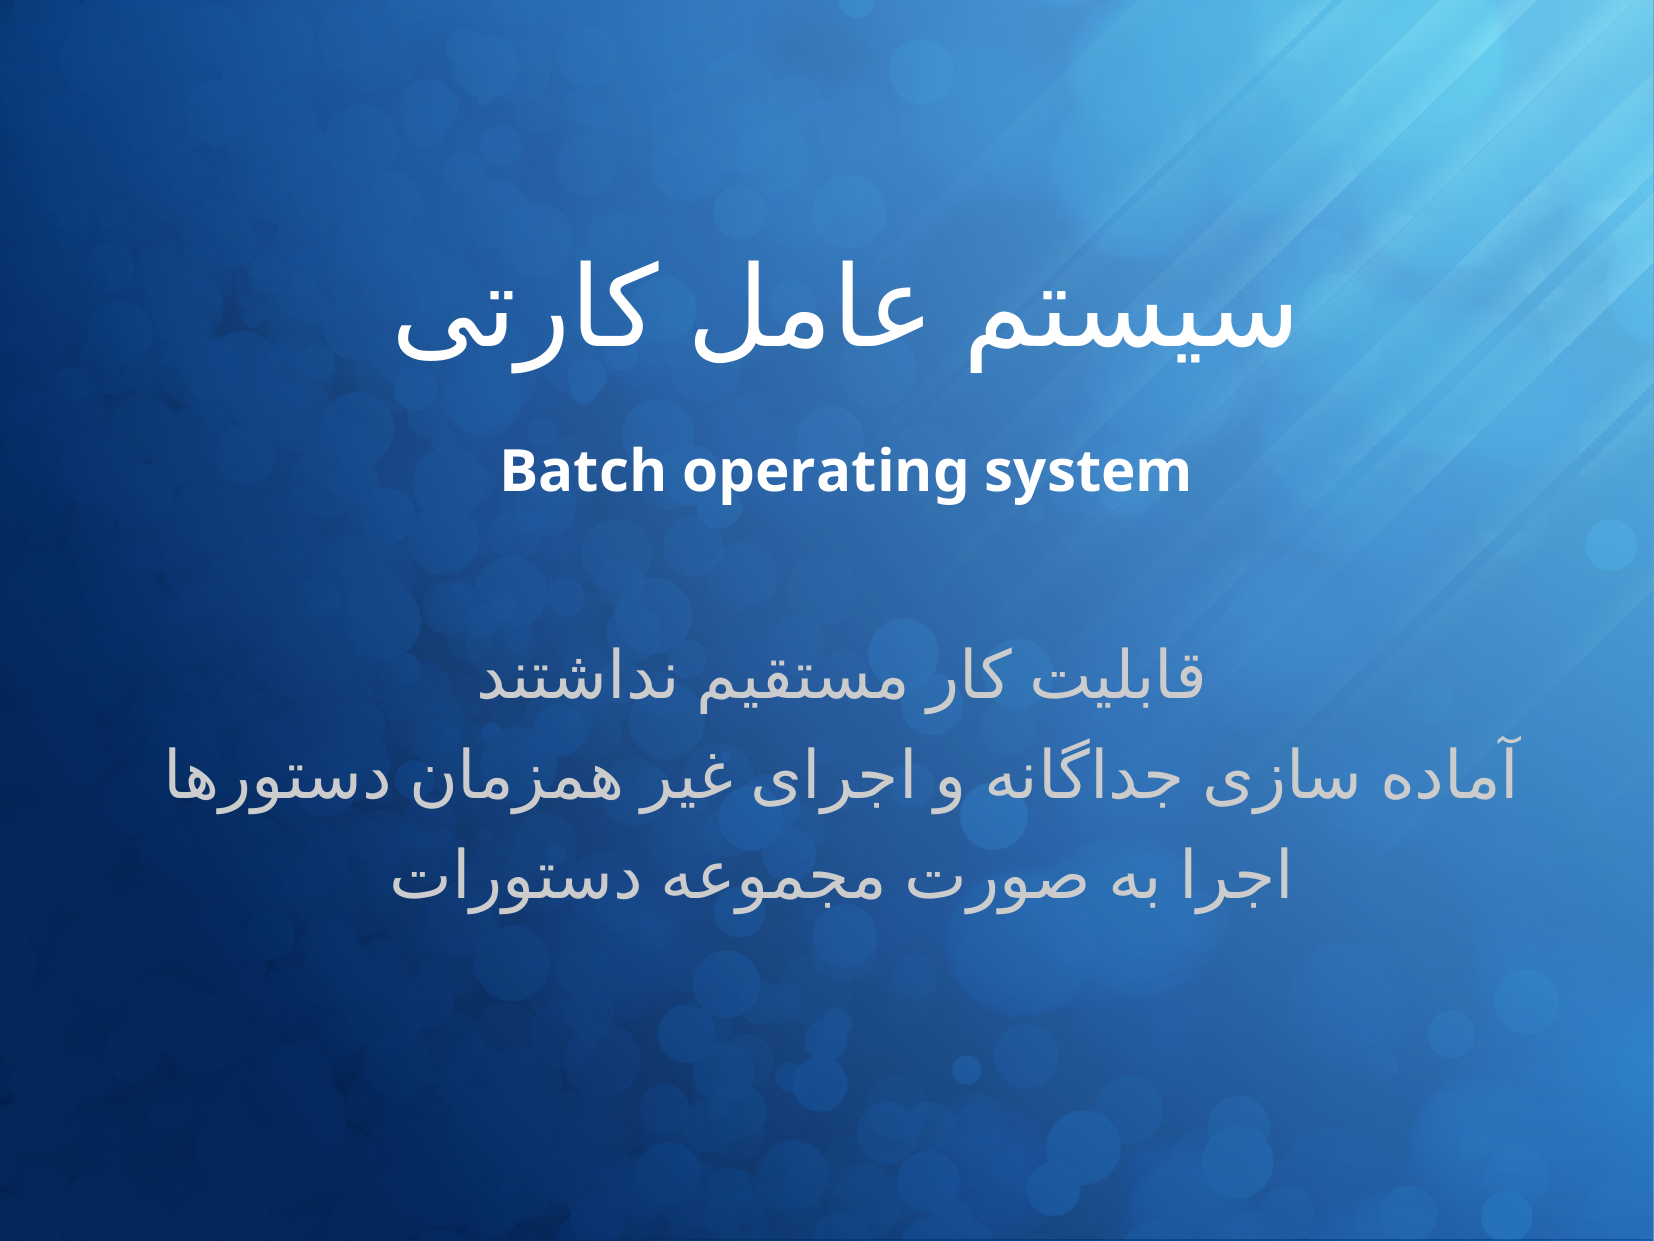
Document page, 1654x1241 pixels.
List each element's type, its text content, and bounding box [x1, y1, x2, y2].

title Batch operating system [118, 412, 1576, 526]
picture [0, 0, 1654, 1241]
title سیستم عامل کارتی [118, 187, 1576, 412]
subtitle قابلیت کار مستقیم نداشتند آماده سازی جداگانه و اجرای غیر همزمان دستور‌ها اجرا به صورت مجموعه دستورات [113, 566, 1571, 985]
